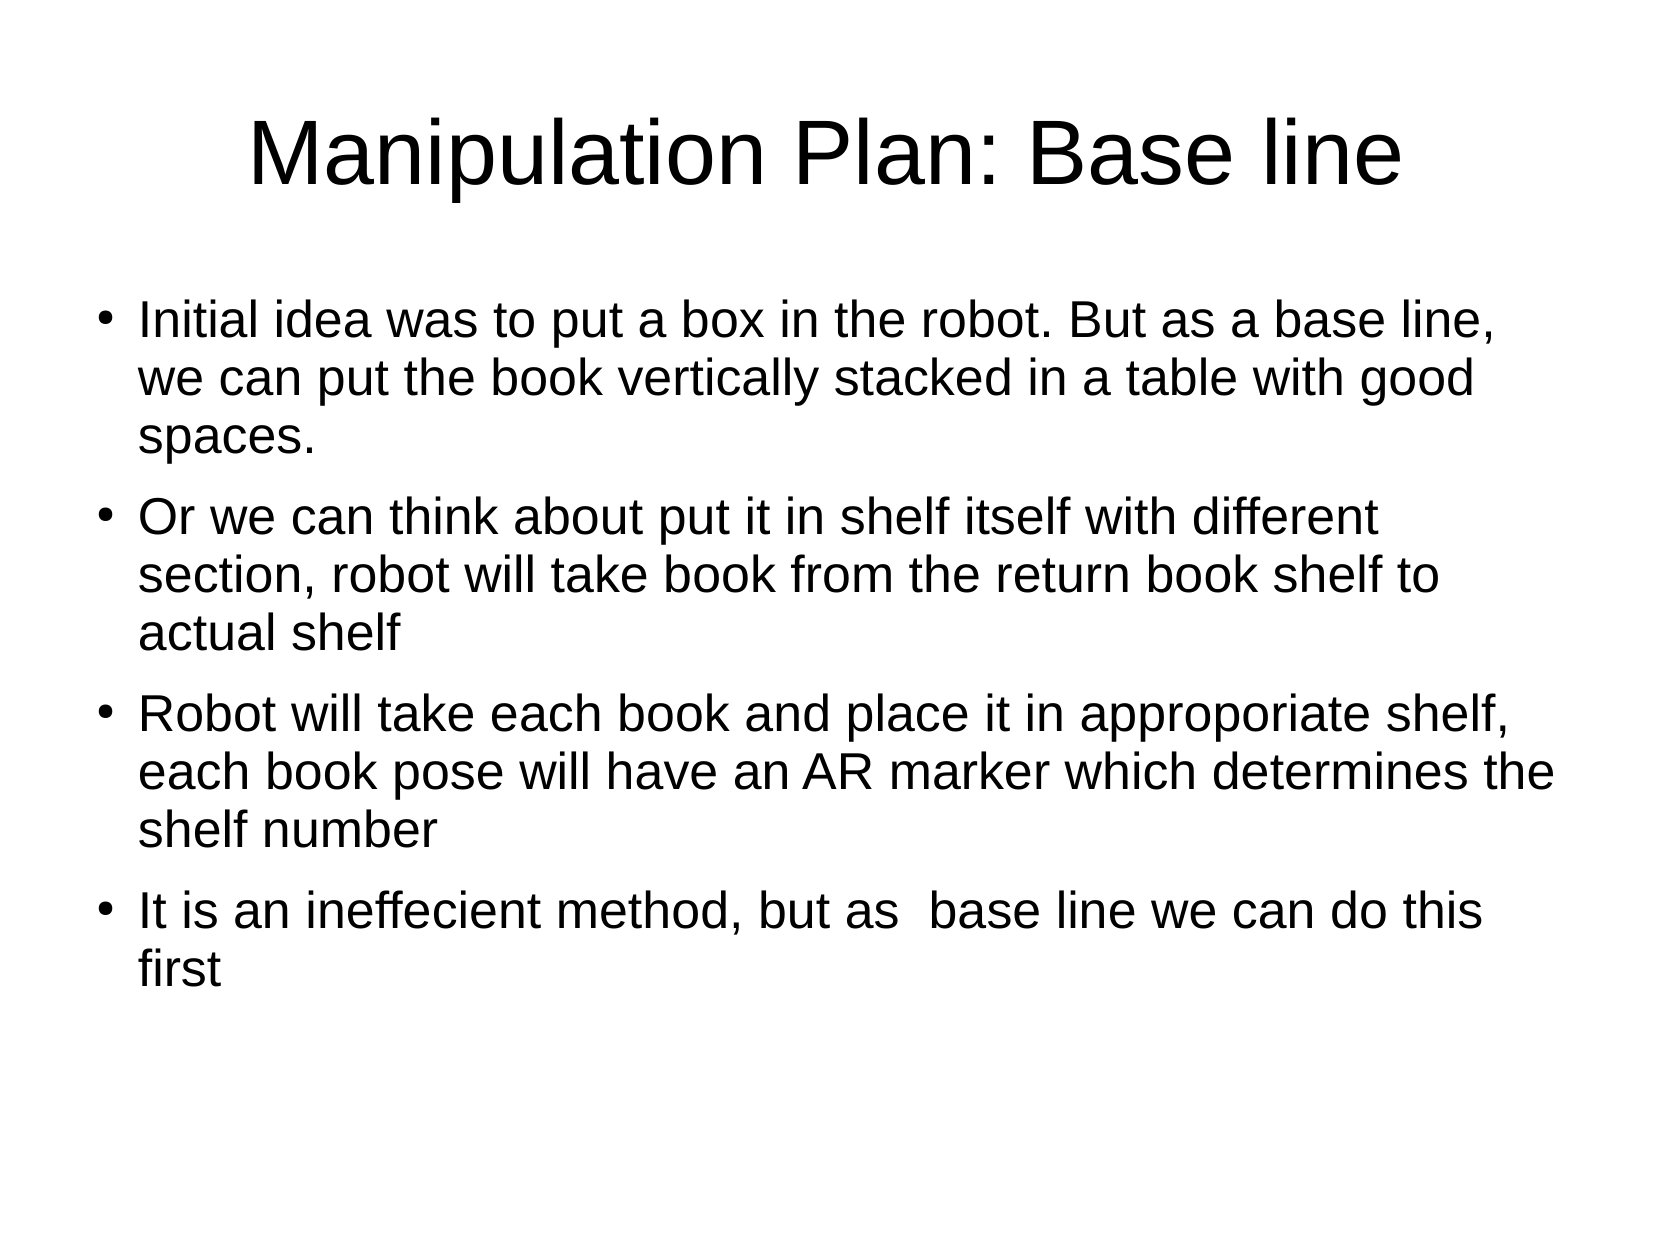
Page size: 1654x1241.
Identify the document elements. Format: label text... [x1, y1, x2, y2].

title Manipulation Plan: Base line [82, 49, 1571, 257]
list Initial idea was to put a box in the robot. But as a base line, we can put the book vertically stacked in a table with good spaces. Or we can think about put it in shelf itself with different section, robot will take book from the return book shelf to actual shelf Robot will take each book and place it in approporiate shelf, each book pose will have an AR marker which determines the shelf number It is an ineffecient method, but as base line we can do this first [82, 290, 1571, 1010]
